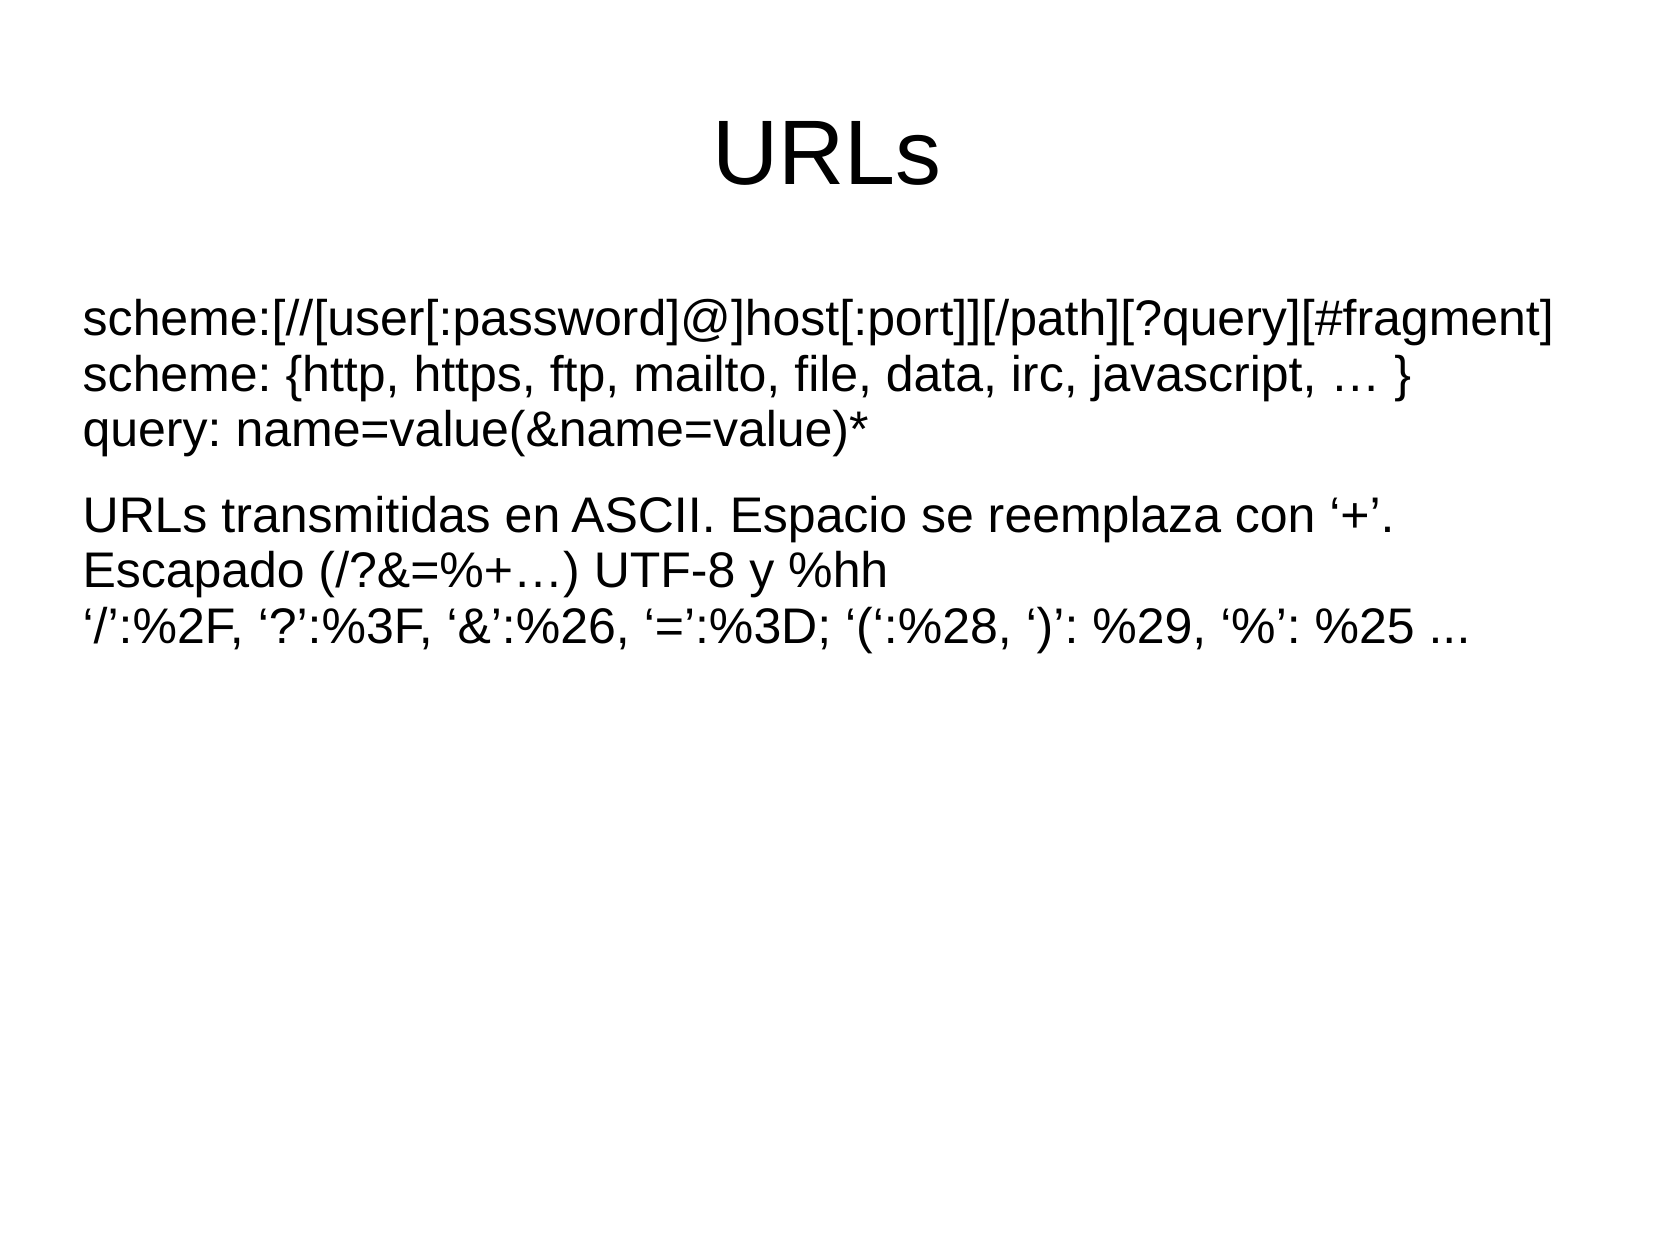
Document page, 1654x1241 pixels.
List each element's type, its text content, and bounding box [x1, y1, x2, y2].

list scheme:[//[user[:password]@]host[:port]][/path][?query][#fragment] scheme: {http, https, ftp, mailto, file, data, irc, javascript, … } query: name=value(&name=value)* URLs transmitidas en ASCII. Espacio se reemplaza con ‘+’. Escapado (/?&=%+…) UTF-8 y %hh ‘/’:%2F, ‘?’:%3F, ‘&’:%26, ‘=’:%3D; ‘(‘:%28, ‘)’: %29, ‘%’: %25 ... [82, 290, 1571, 1010]
title URLs [82, 49, 1571, 257]
